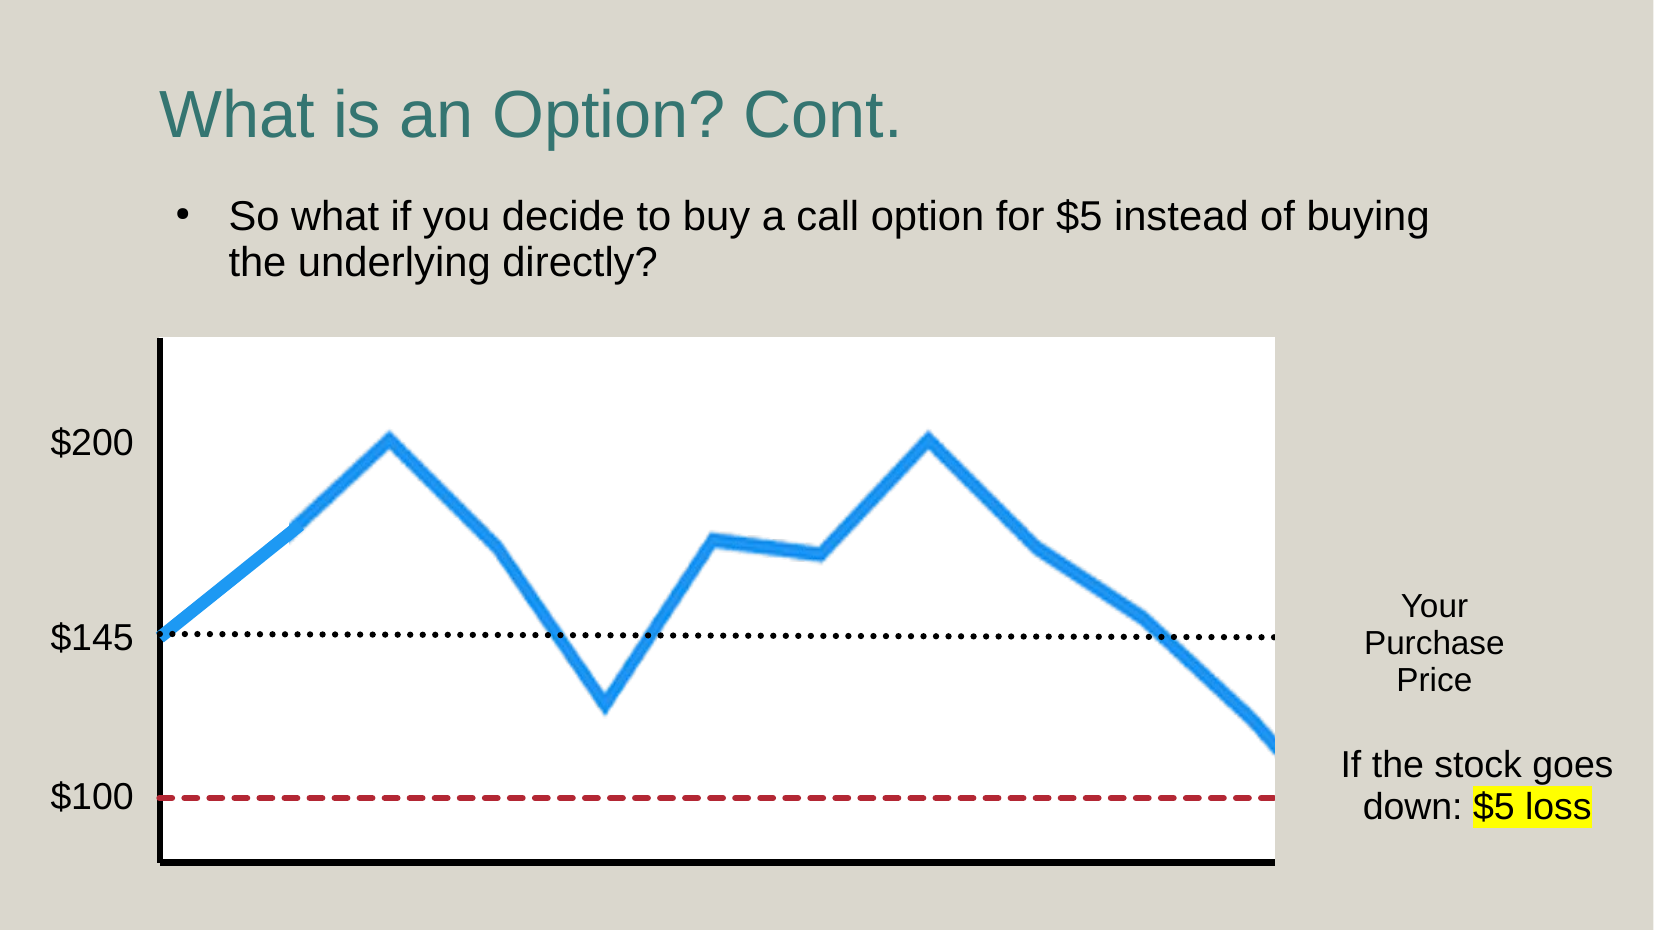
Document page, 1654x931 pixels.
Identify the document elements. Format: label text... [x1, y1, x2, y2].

text_box [163, 337, 1463, 901]
text_box If the stock goes down: $5 loss [1318, 736, 1636, 931]
title What is an Option? Cont. [159, 37, 1648, 193]
text_box $100 [35, 768, 160, 852]
text_box $200 [35, 413, 160, 497]
picture [289, 337, 1275, 855]
text_box $145 [35, 608, 160, 692]
text_box Your Purchase Price [1323, 580, 1546, 707]
list So what if you decide to buy a call option for $5 instead of buying the underlying directly? [157, 192, 1463, 338]
text_box [163, 337, 289, 626]
